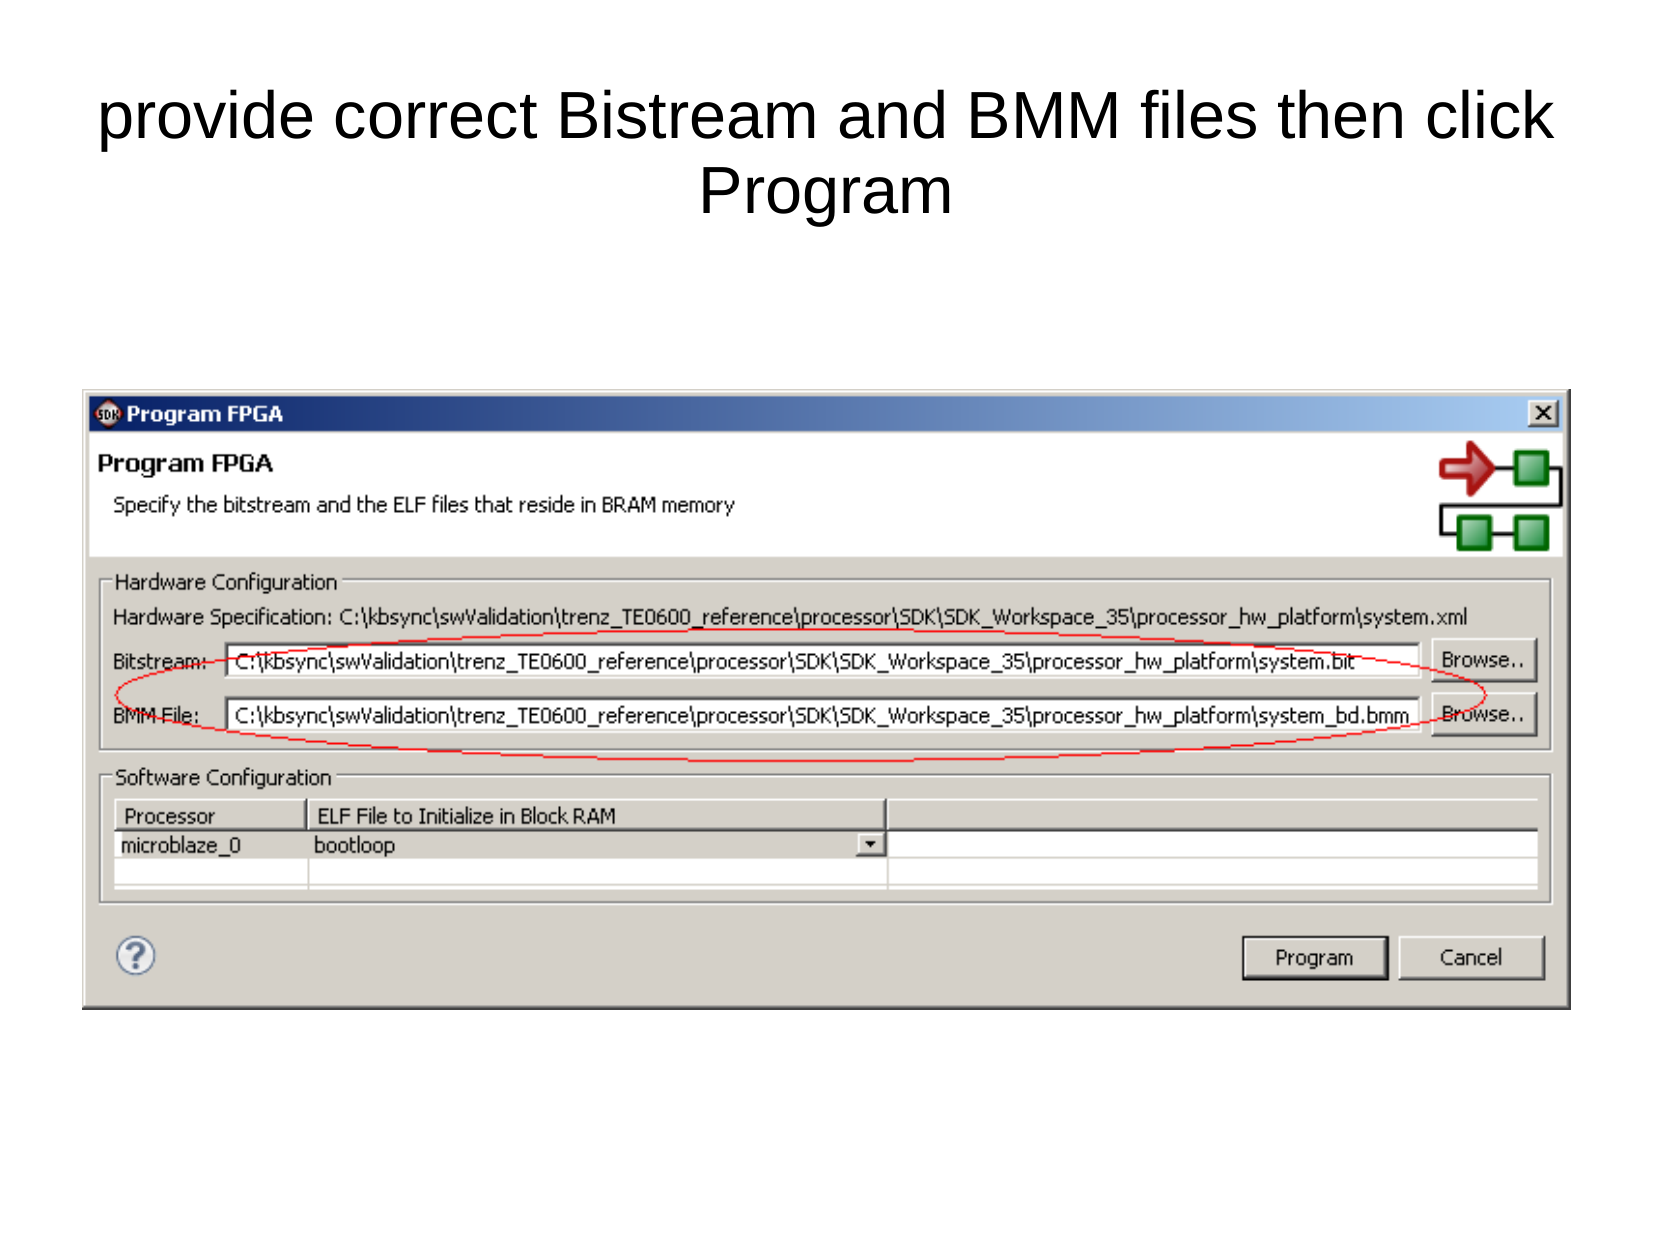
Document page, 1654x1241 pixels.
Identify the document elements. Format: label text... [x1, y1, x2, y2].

picture [82, 389, 1571, 1010]
title provide correct Bistream and BMM files then click Program [82, 49, 1571, 257]
